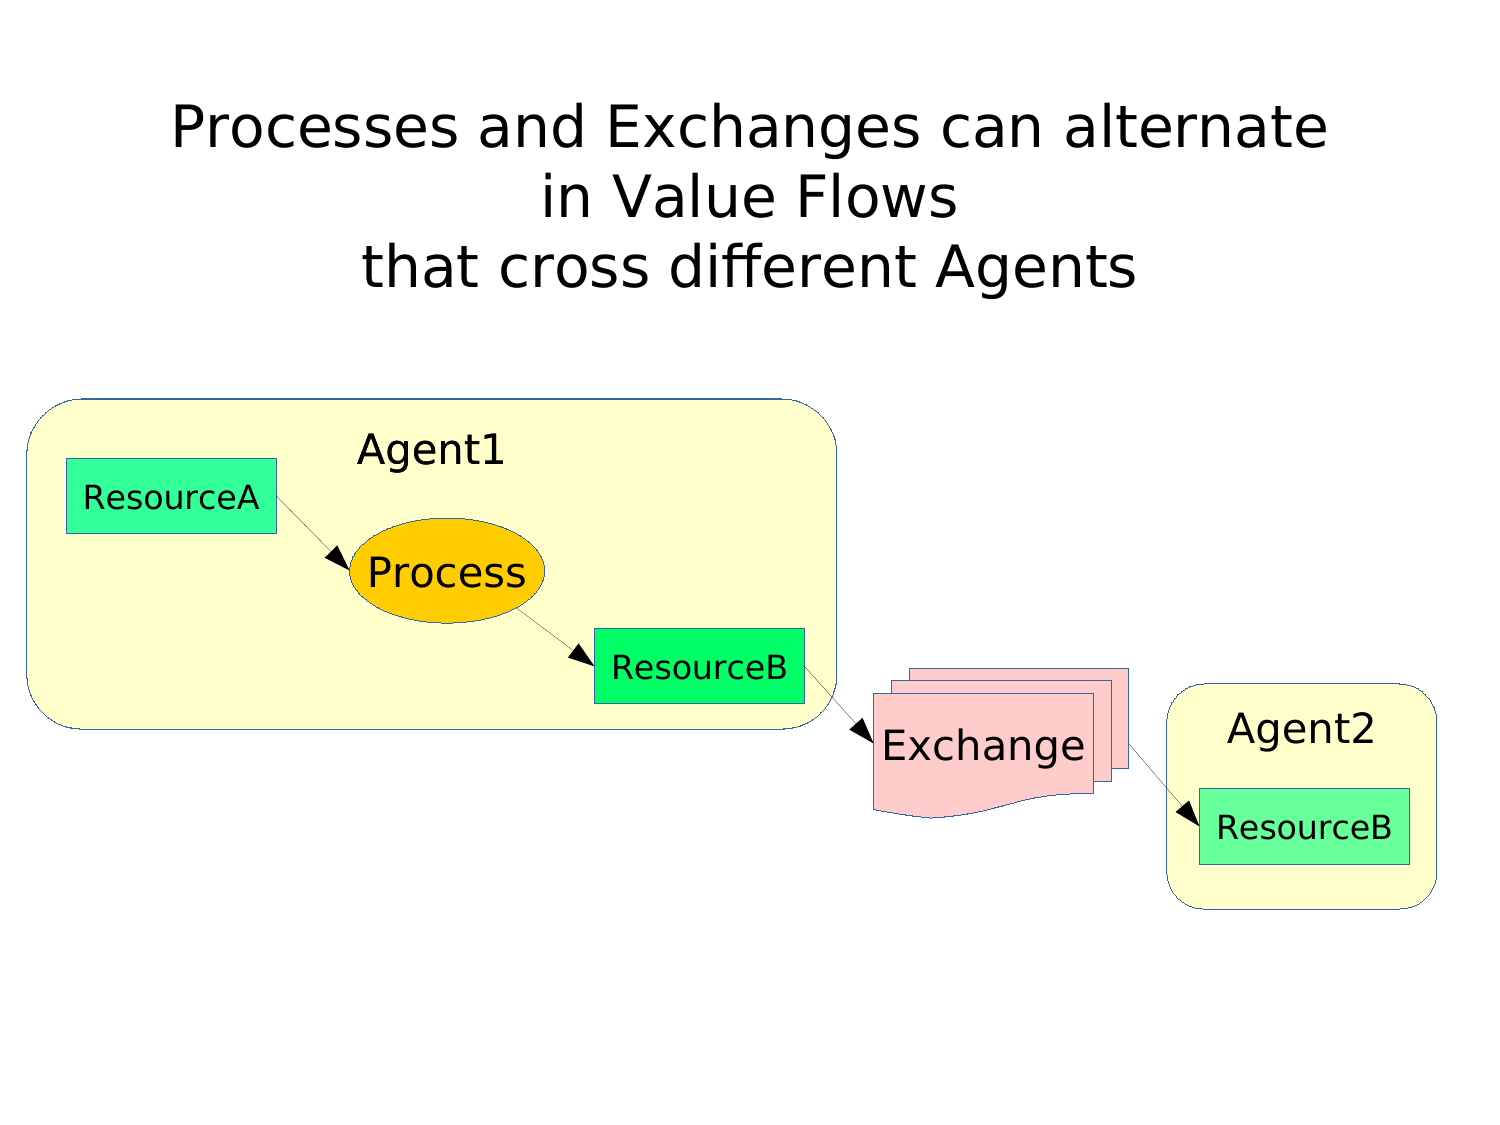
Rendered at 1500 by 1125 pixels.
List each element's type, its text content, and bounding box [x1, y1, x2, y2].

text_box Agent1 [26, 398, 837, 730]
title Processes and Exchanges can alternate in Value Flows that cross different Agents [112, 81, 1388, 307]
text_box Agent2 [1166, 683, 1437, 910]
text_box ResourceB [1199, 788, 1410, 865]
text_box Exchange [873, 668, 1129, 819]
